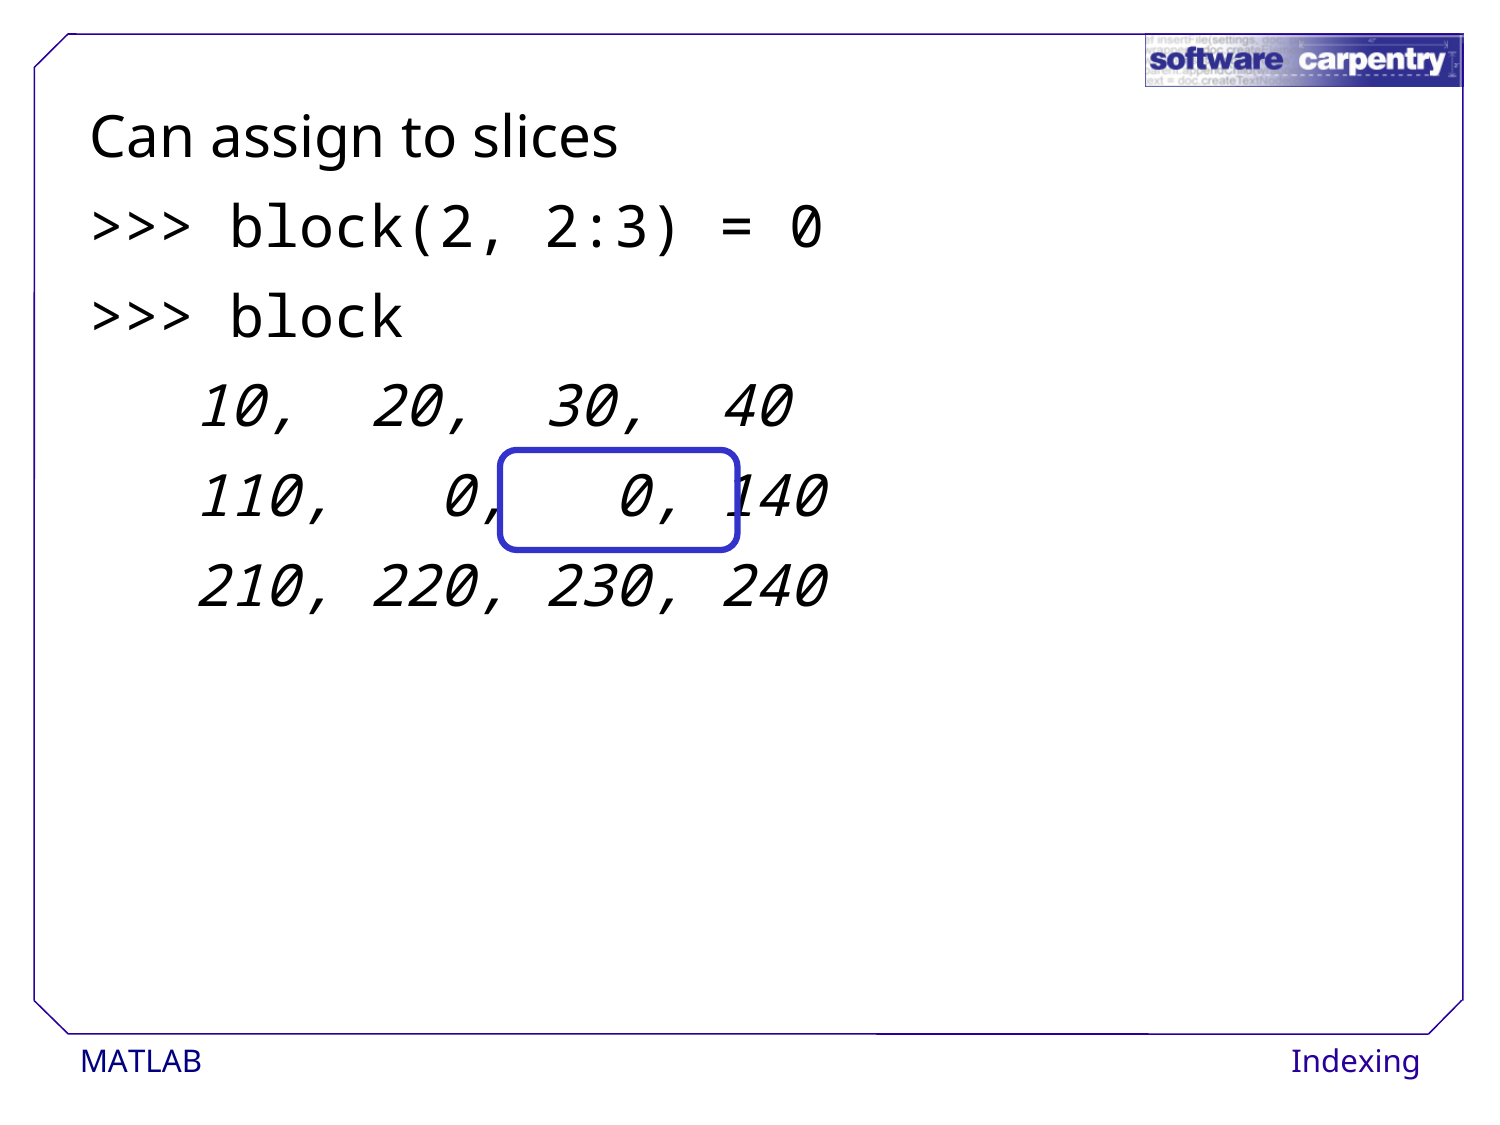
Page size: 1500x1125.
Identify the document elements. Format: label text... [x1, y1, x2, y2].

list Can assign to slices >>> block(2, 2:3) = 0 >>> block 10, 20, 30, 40 110, 0, 0, 140 210, 220, 230, 240 [75, 99, 1426, 1013]
picture [1145, 33, 1464, 87]
